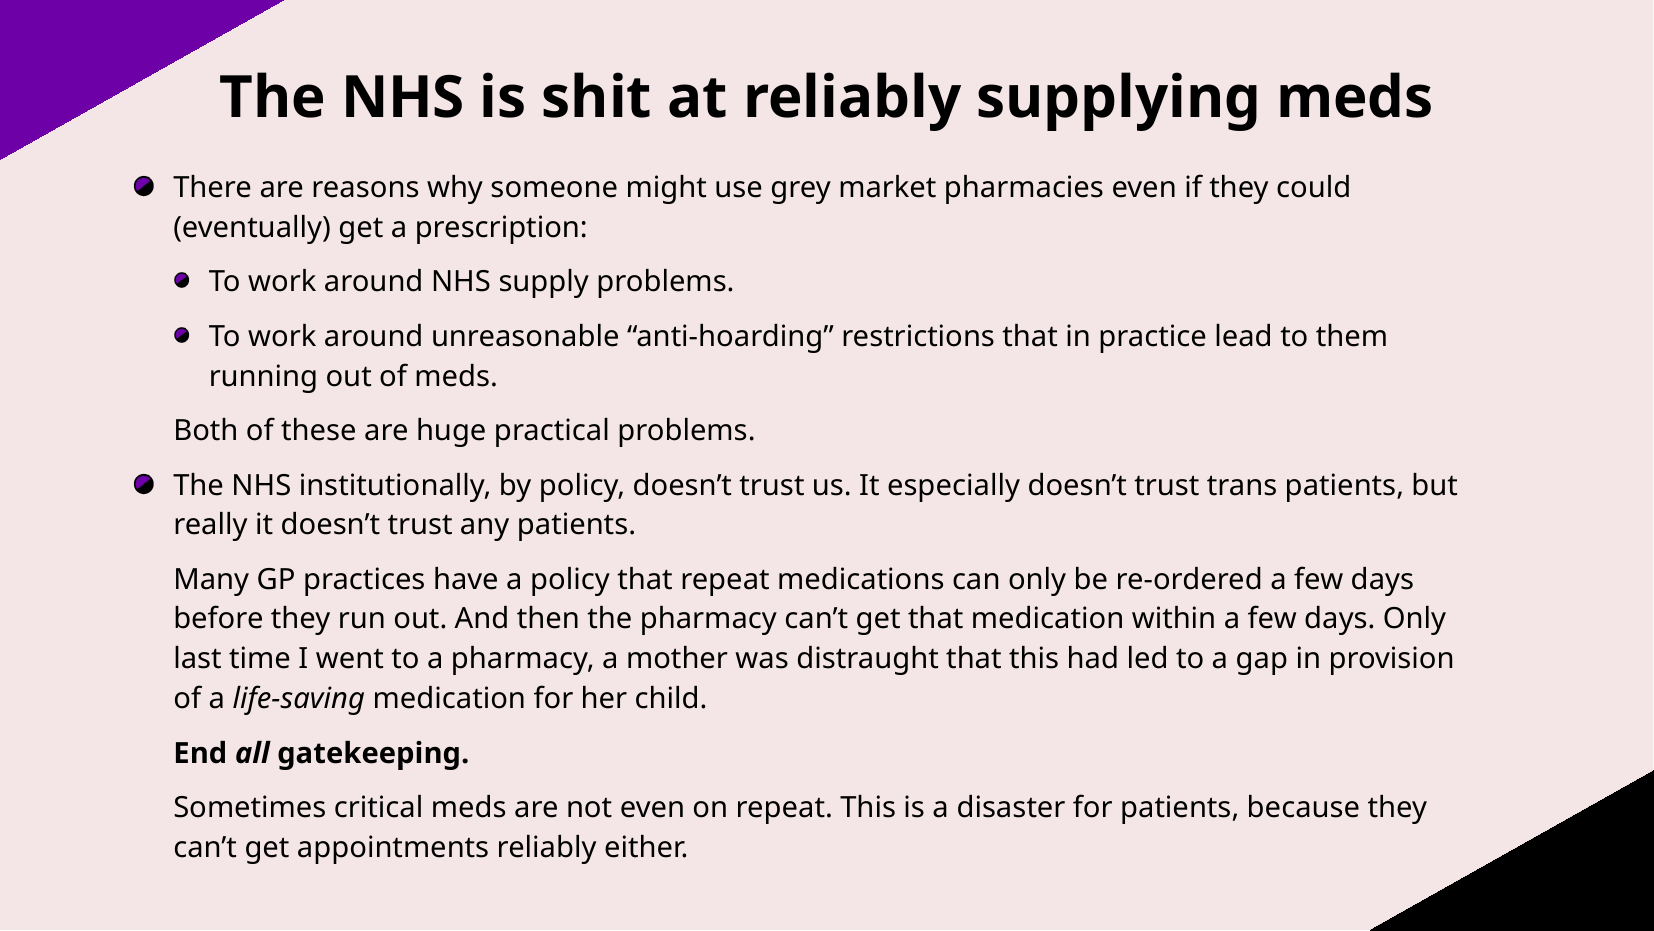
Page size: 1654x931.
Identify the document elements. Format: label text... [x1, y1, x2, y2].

subtitle There are reasons why someone might use grey market pharmacies even if they could (eventually) get a prescription: To work around NHS supply problems. To work around unreasonable “anti-hoarding” restrictions that in practice lead to them running out of meds. Both of these are huge practical problems. The NHS institutionally, by policy, doesn’t trust us. It especially doesn’t trust trans patients, but really it doesn’t trust any patients. Many GP practices have a policy that repeat medications can only be re-ordered a few days before they run out. And then the pharmacy can’t get that medication within a few days. Only last time I went to a pharmacy, a mother was distraught that this had led to a gap in provision of a life-saving medication for her child. End all gatekeeping. Sometimes critical meds are not even on repeat. This is a disaster for patients, because they can’t get appointments reliably either. [132, 141, 1487, 891]
text_box [1370, 770, 1654, 931]
text_box [0, 0, 284, 160]
title The NHS is shit at reliably supplying meds [82, 35, 1571, 154]
